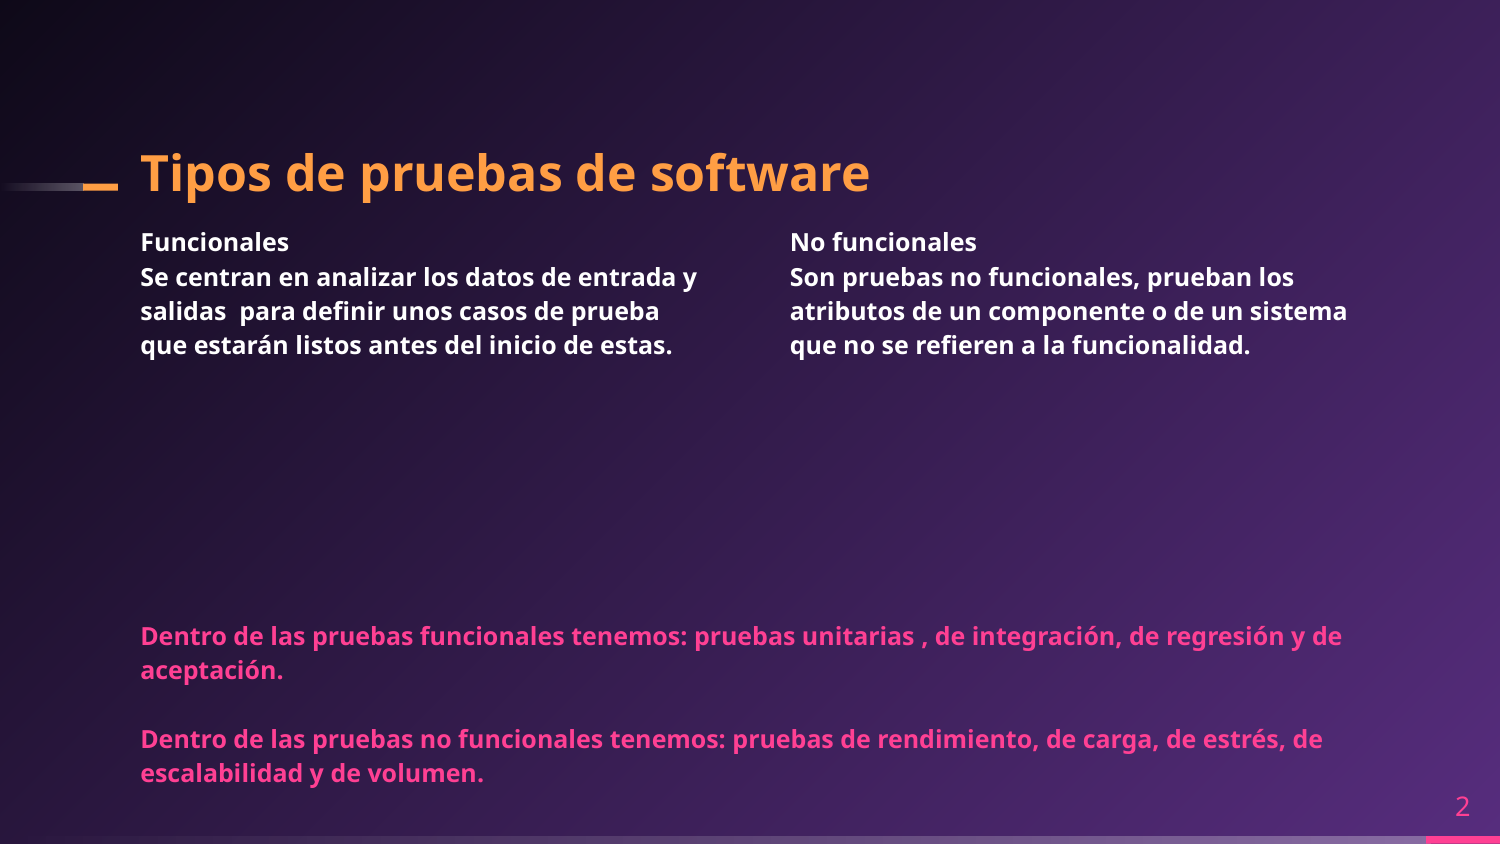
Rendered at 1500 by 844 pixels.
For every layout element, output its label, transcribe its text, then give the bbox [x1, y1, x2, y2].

list No funcionales Son pruebas no funcionales, prueban los atributos de un componente o de un sistema que no se refieren a la funcionalidad. [789, 222, 1360, 566]
list Funcionales Se centran en analizar los datos de entrada y salidas para definir unos casos de prueba que estarán listos antes del inicio de estas. [140, 222, 711, 566]
title Tipos de pruebas de software [140, 137, 1011, 203]
slide_number <número> [1426, 779, 1500, 837]
list Dentro de las pruebas funcionales tenemos: pruebas unitarias , de integración, de regresión y de aceptación. Dentro de las pruebas no funcionales tenemos: pruebas de rendimiento, de carga, de estrés, de escalabilidad y de volumen. [140, 615, 1360, 724]
